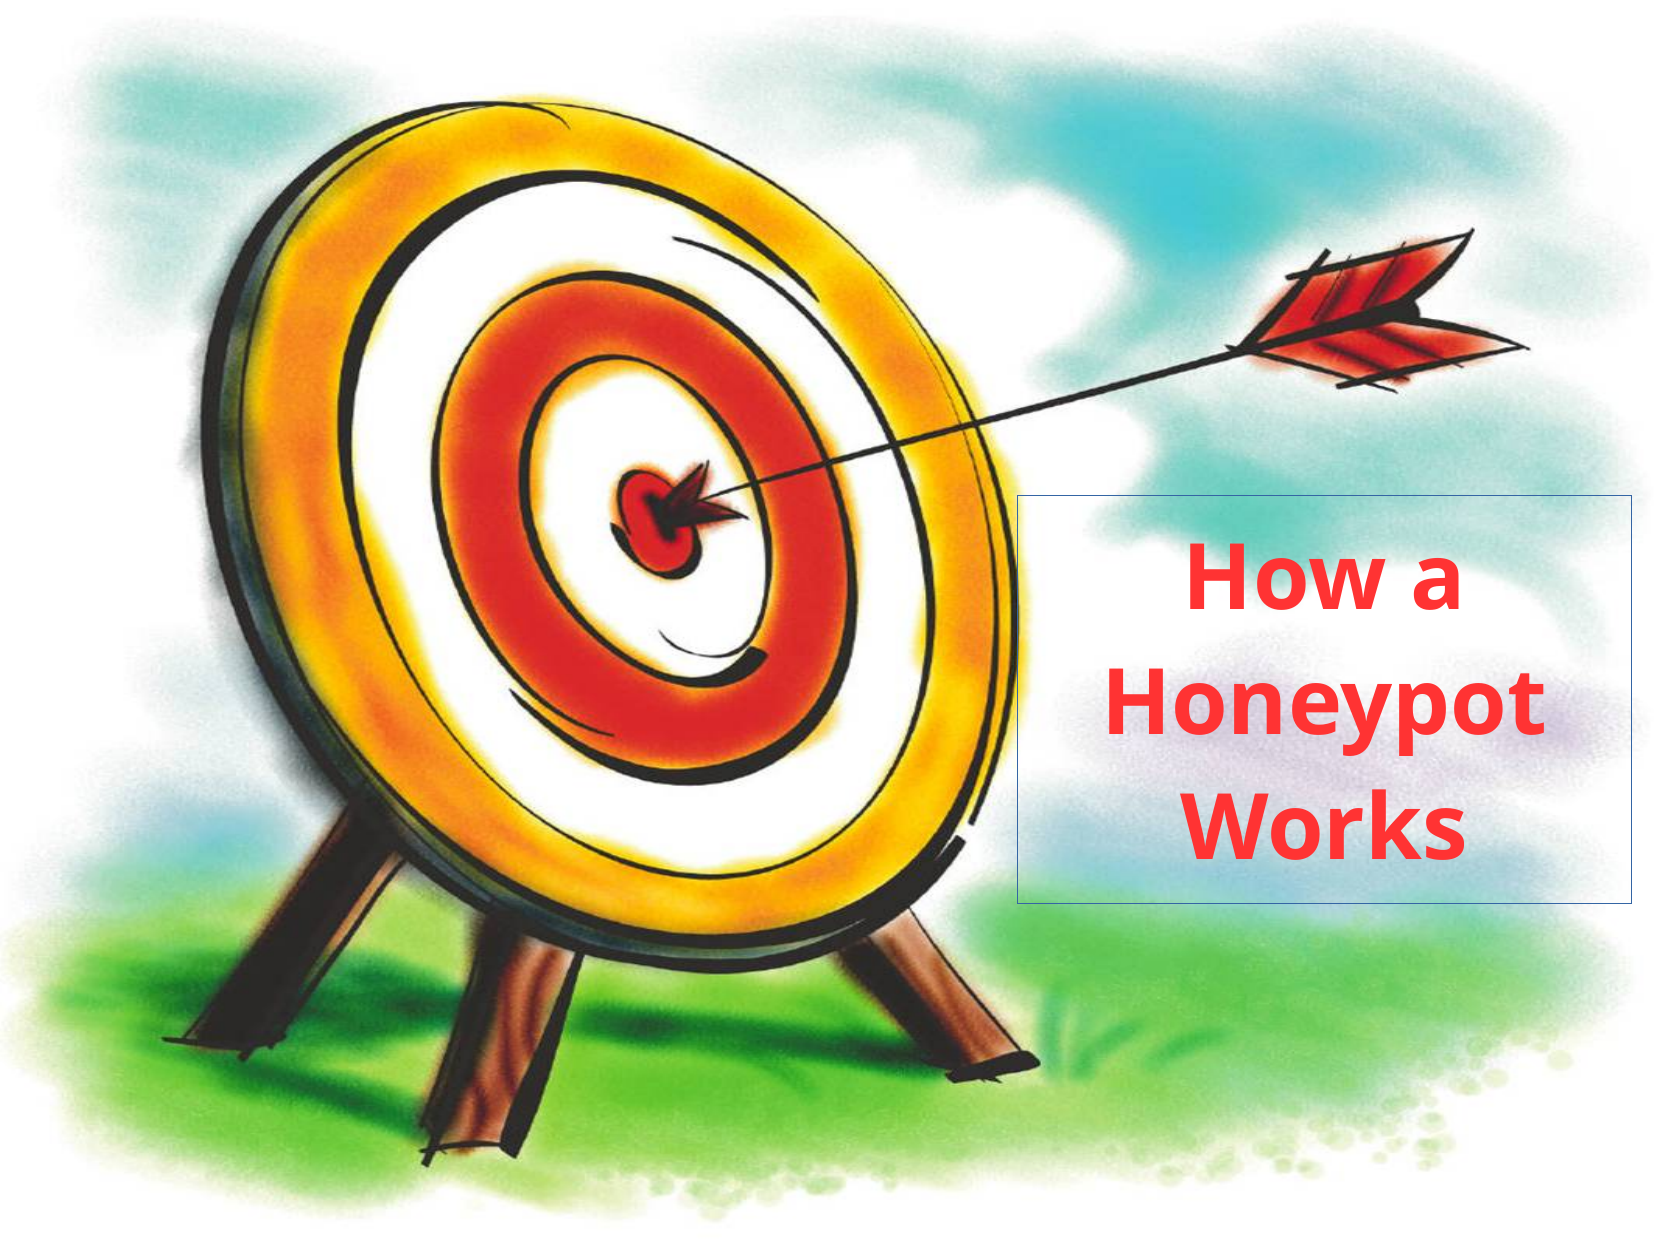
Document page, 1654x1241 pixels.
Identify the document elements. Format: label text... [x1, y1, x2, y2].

title How a Honeypot Works [1017, 495, 1632, 904]
picture [0, 0, 1654, 1241]
